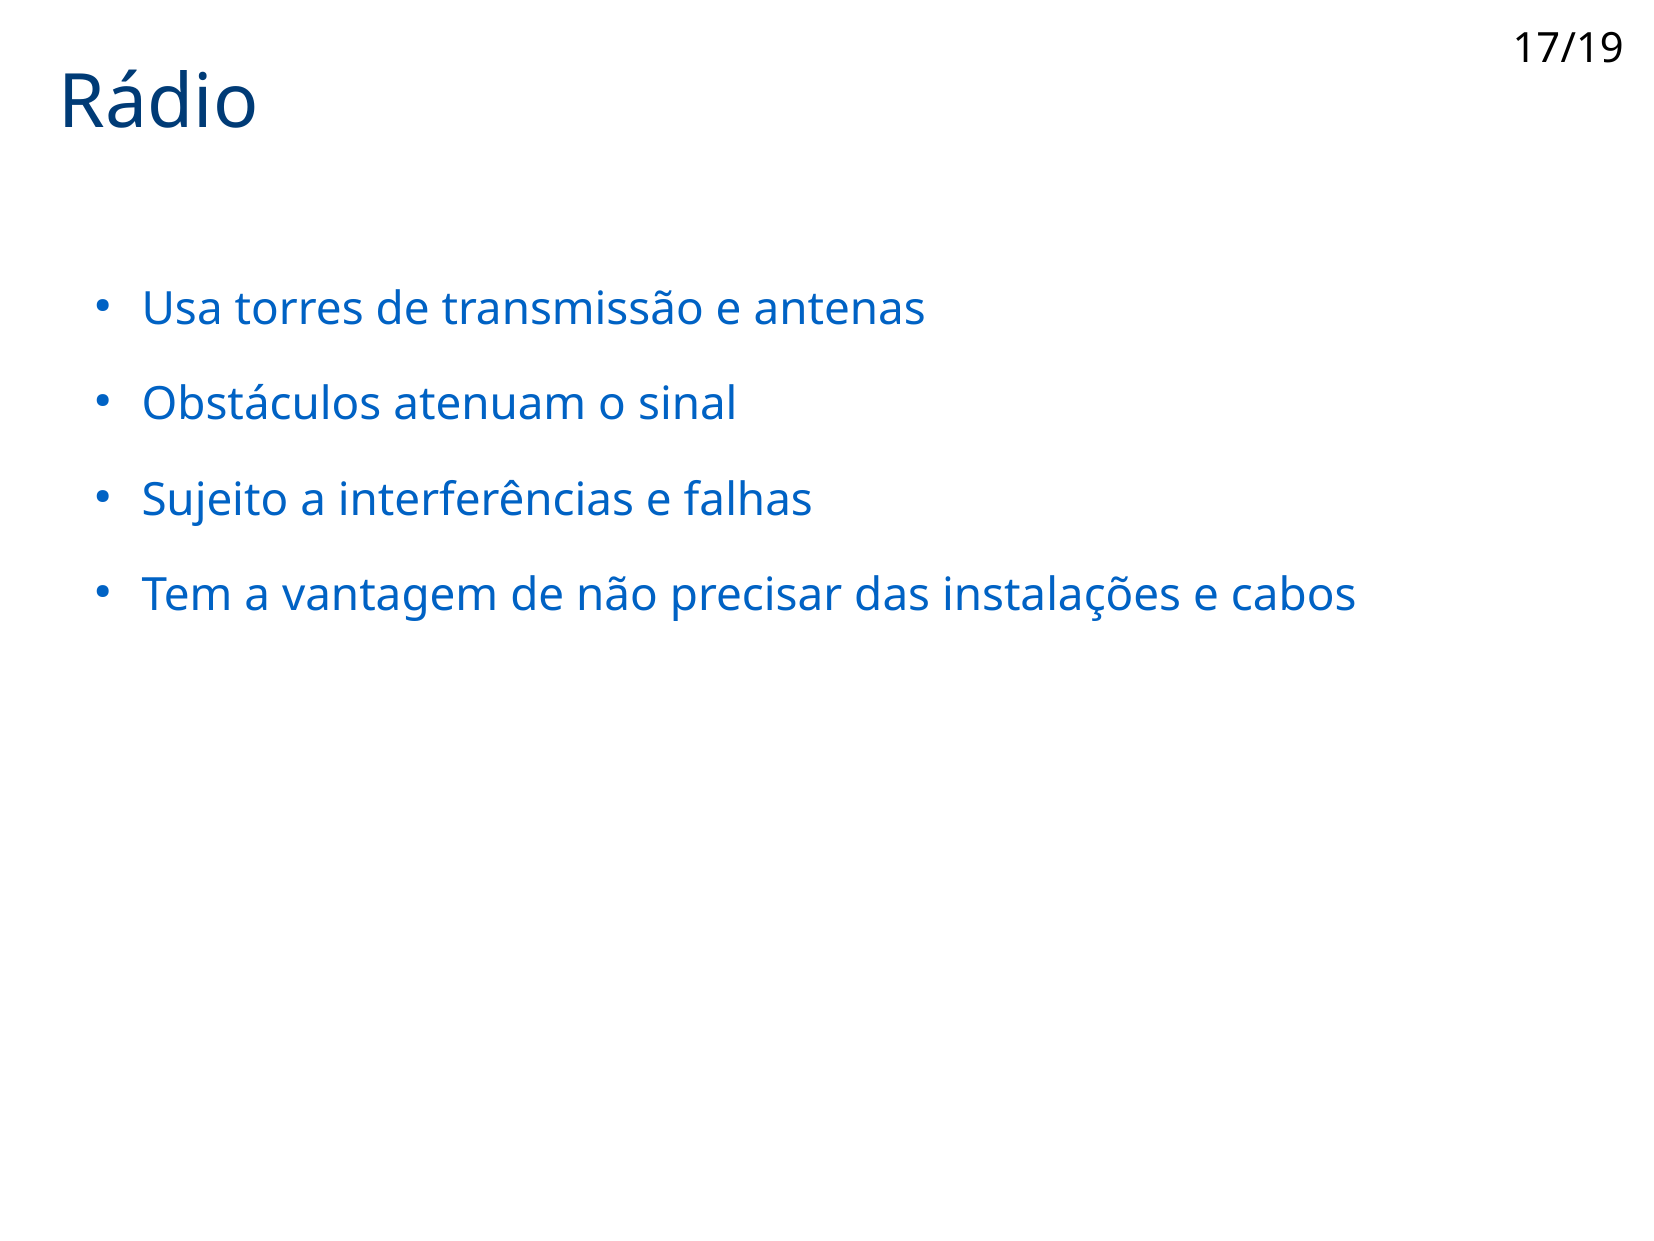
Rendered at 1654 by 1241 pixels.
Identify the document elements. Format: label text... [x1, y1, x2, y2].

list Usa torres de transmissão e antenas Obstáculos atenuam o sinal Sujeito a interferências e falhas Tem a vantagem de não precisar das instalações e cabos [59, 265, 1625, 1211]
title Rádio [59, 47, 1625, 166]
